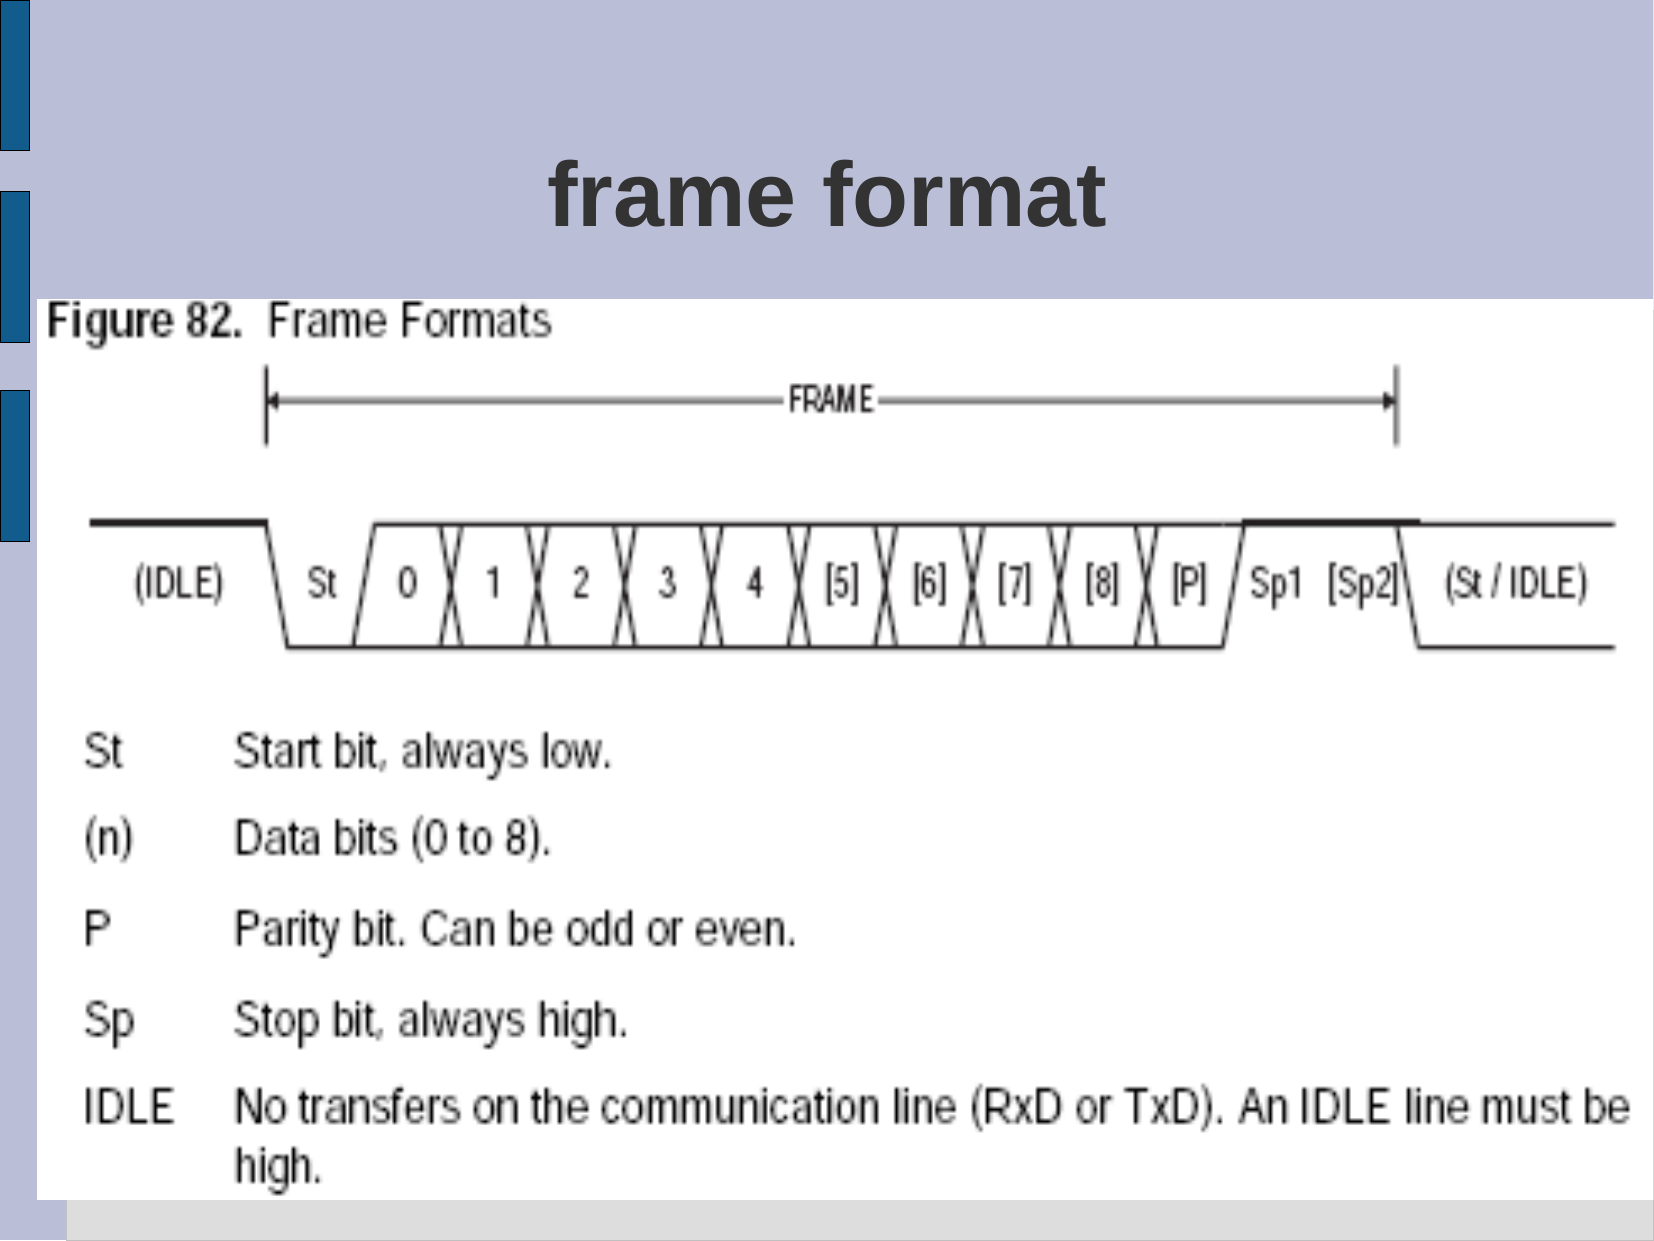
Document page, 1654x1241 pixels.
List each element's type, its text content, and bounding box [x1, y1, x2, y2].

picture [37, 299, 1654, 1201]
title frame format [121, 91, 1534, 299]
